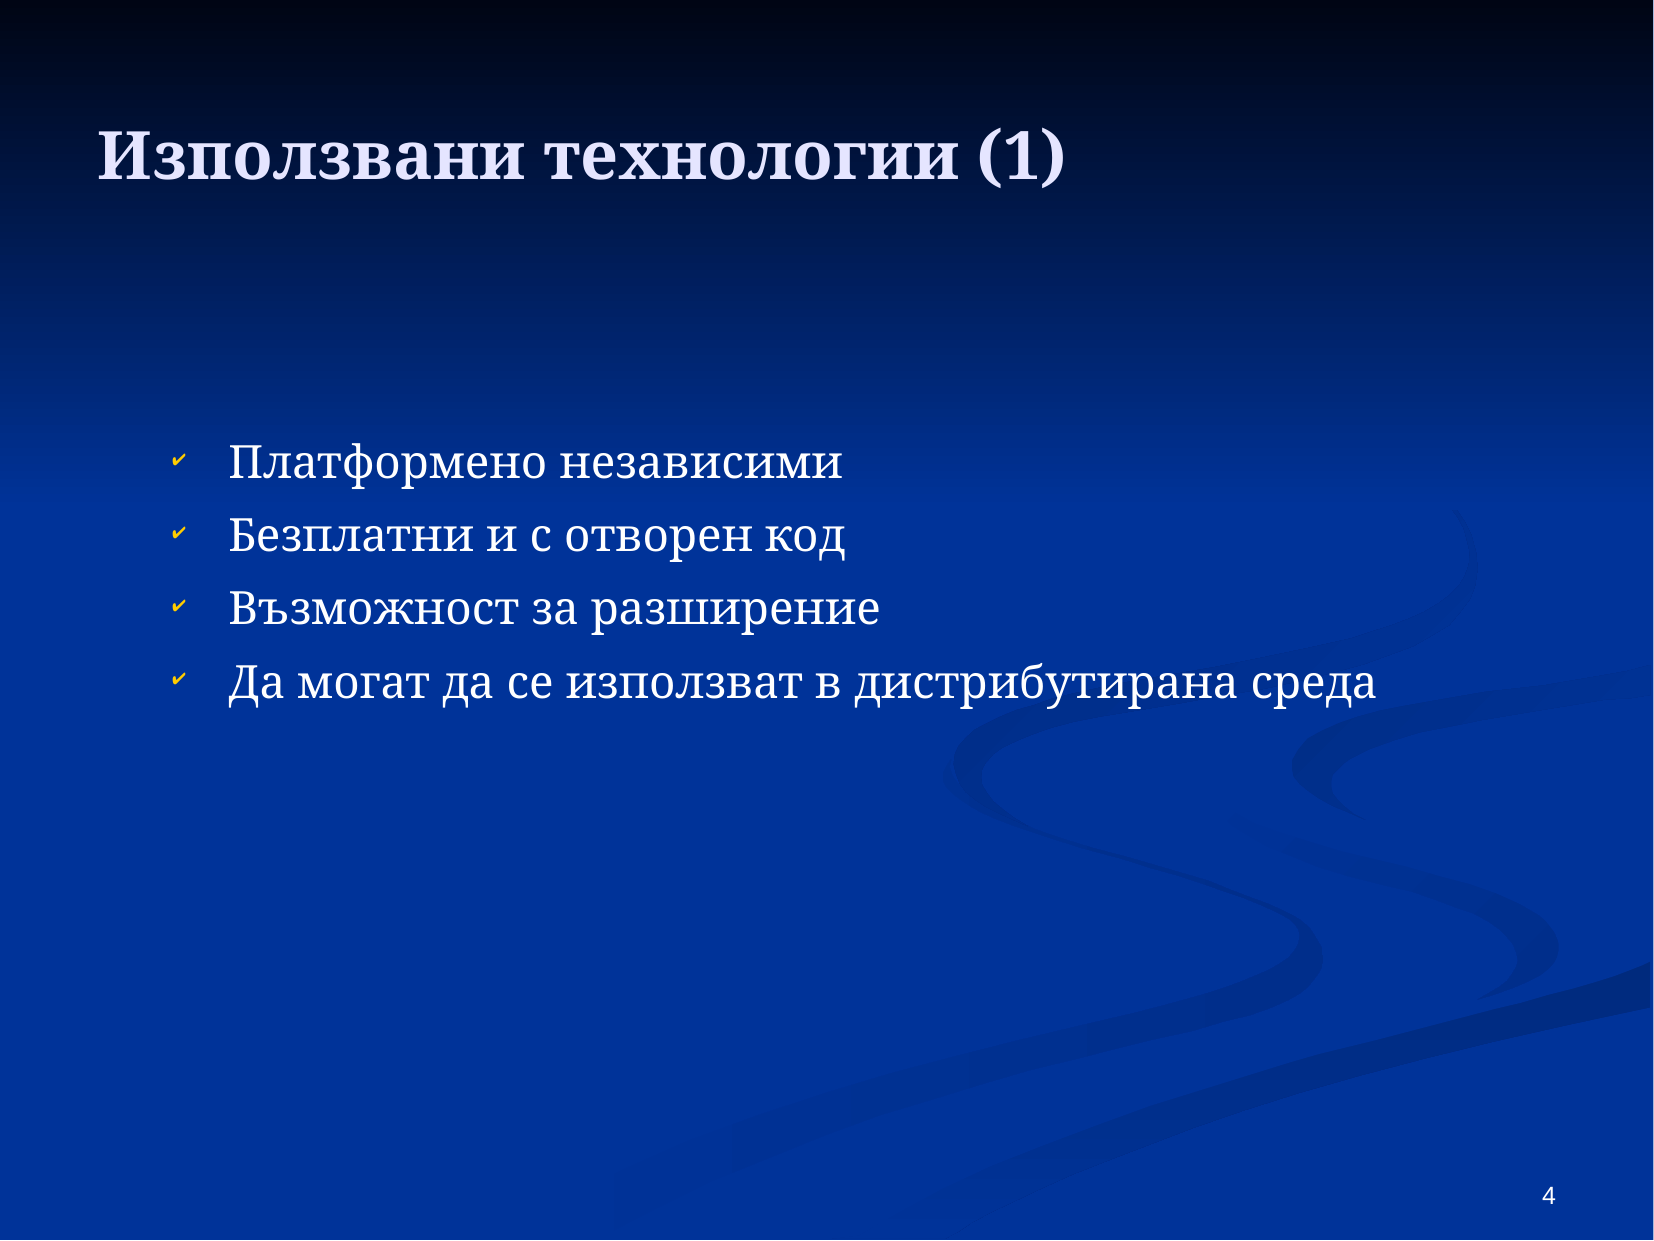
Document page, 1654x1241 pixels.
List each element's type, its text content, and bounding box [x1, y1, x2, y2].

list Платформено независими Безплатни и с отворен код Възможност за разширение Да могат да се използват в дистрибутирана среда [157, 424, 1497, 816]
text_box <number> [1185, 1131, 1571, 1218]
title Използвани технологии (1) [82, 49, 1571, 257]
